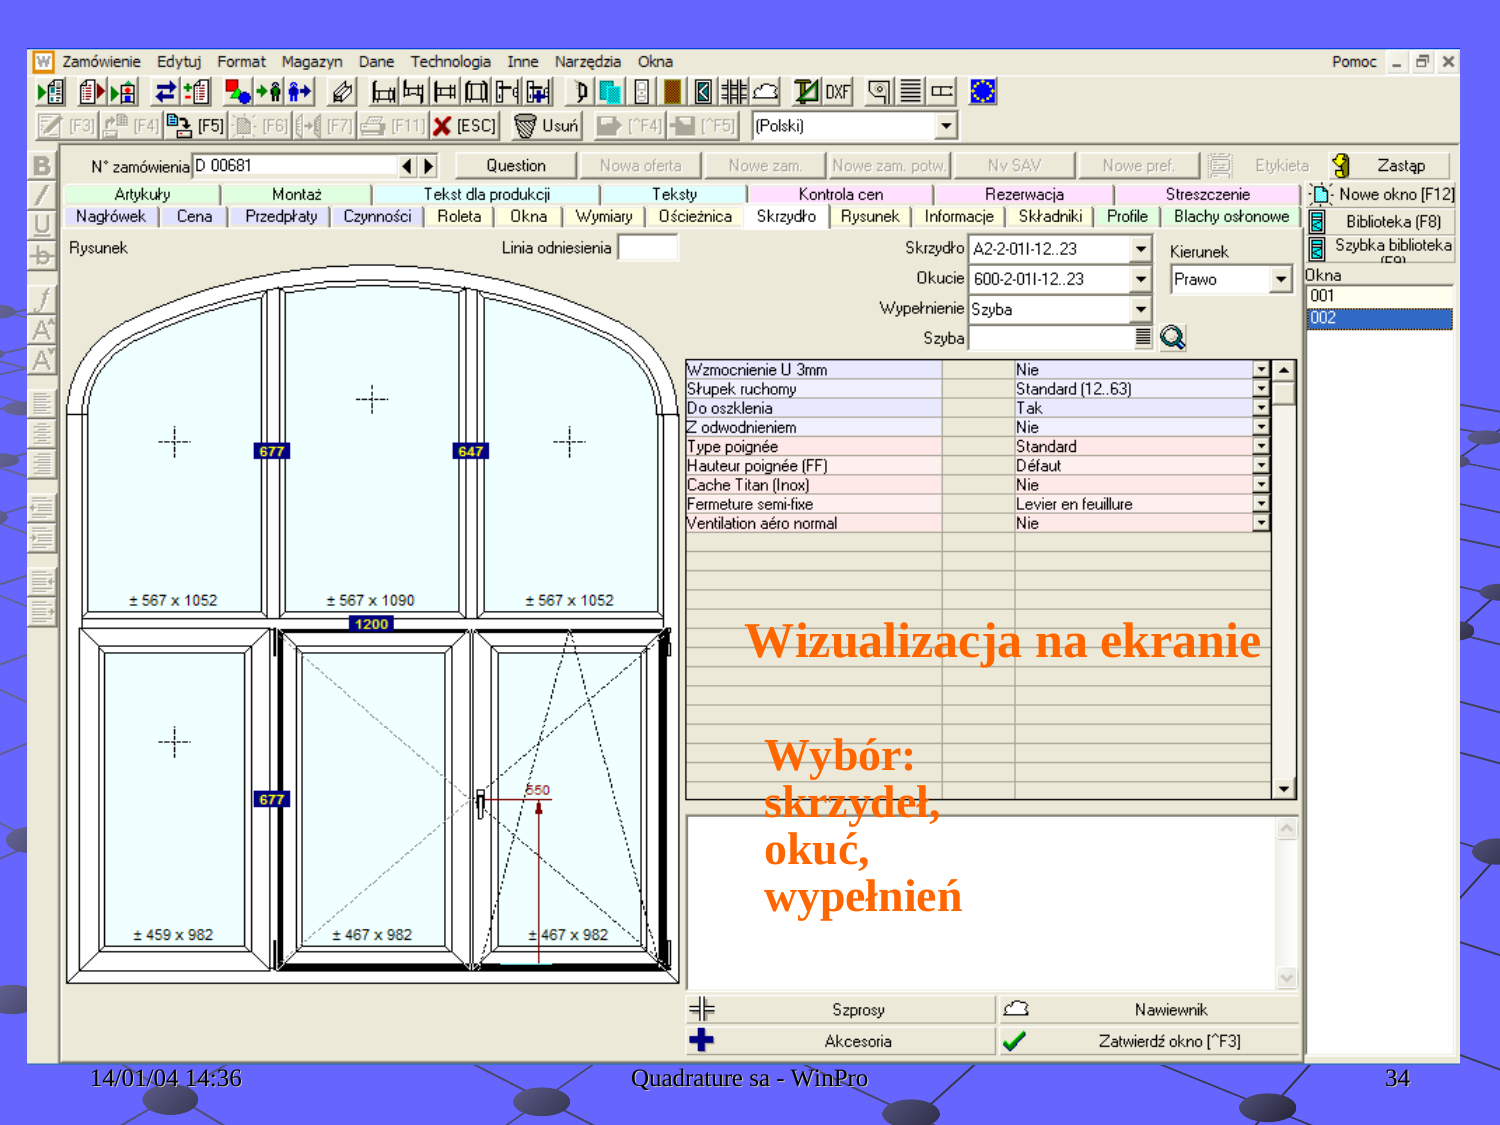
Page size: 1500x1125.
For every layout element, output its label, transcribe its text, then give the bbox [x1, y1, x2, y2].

text_box Wybór: skrzydeł, okuć, wypełnień [764, 732, 995, 922]
text_box Wizualizacja na ekranie [744, 616, 1263, 669]
picture [27, 48, 1460, 1065]
